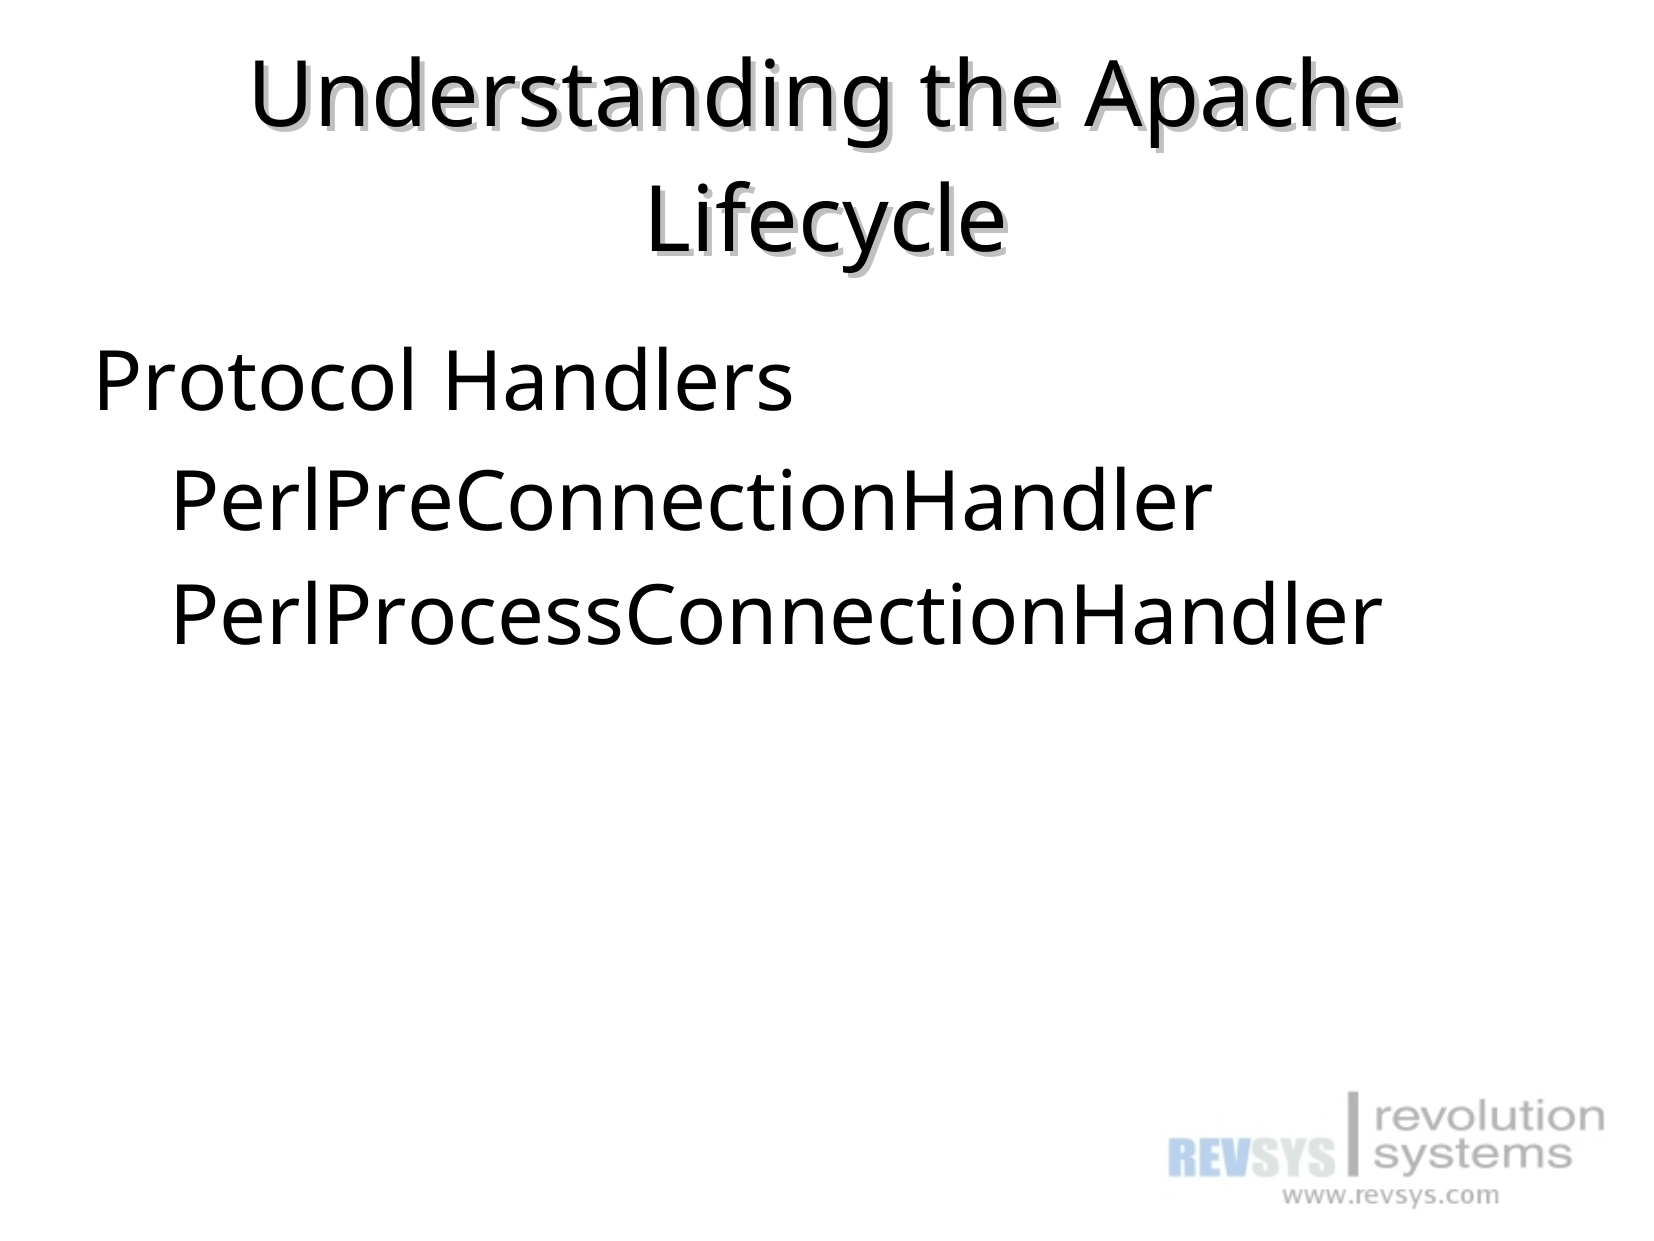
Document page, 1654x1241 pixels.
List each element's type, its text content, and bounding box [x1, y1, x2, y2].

picture [1162, 1087, 1613, 1211]
title Understanding the Apache Lifecycle [82, 49, 1571, 257]
list Protocol Handlers PerlPreConnectionHandler PerlProcessConnectionHandler [75, 337, 1563, 985]
